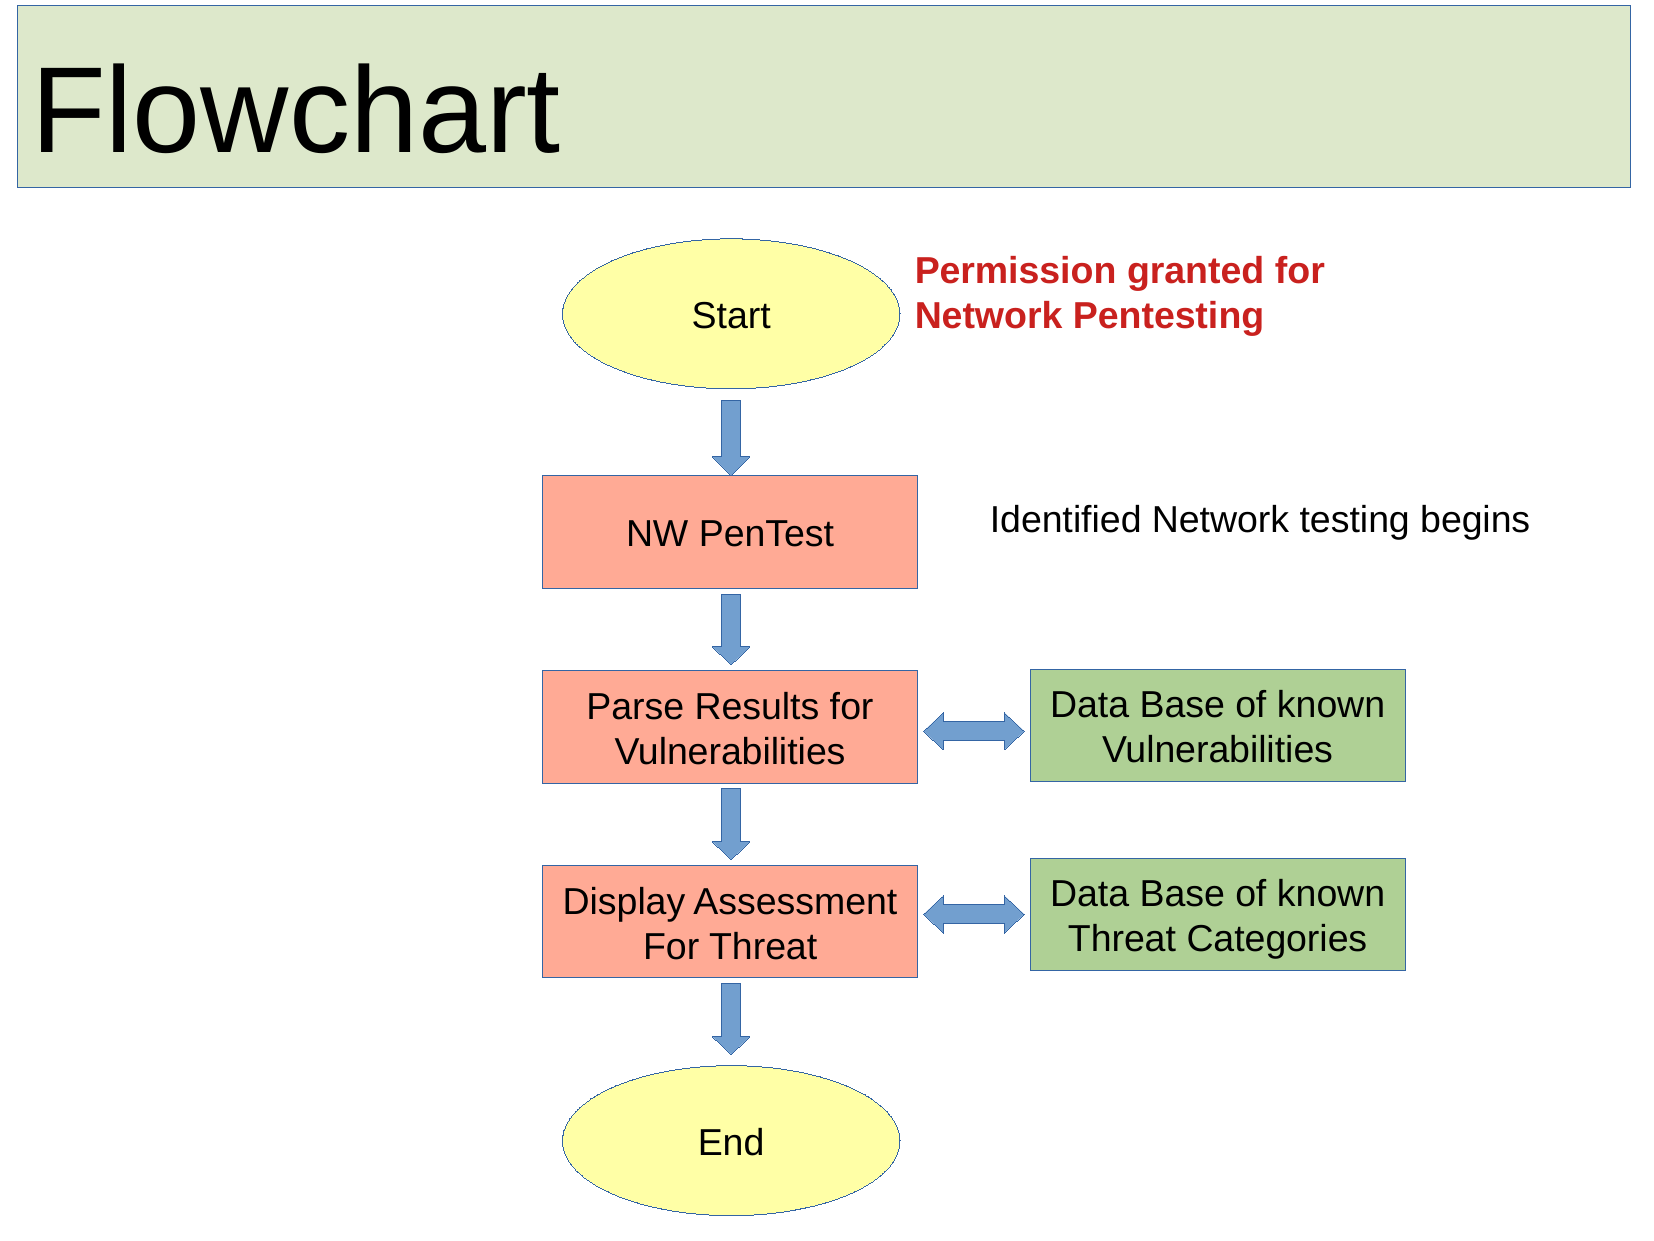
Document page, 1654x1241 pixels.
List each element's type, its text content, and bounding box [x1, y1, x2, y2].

text_box Data Base of known Threat Categories [1030, 858, 1406, 971]
text_box [712, 788, 750, 860]
text_box Display Assessment For Threat [542, 865, 918, 978]
text_box NW PenTest [542, 475, 918, 589]
text_box [923, 895, 1025, 934]
text_box Data Base of known Vulnerabilities [1030, 669, 1406, 782]
text_box [923, 712, 1025, 750]
text_box Identified Network testing begins [974, 487, 1558, 545]
text_box [712, 400, 750, 476]
text_box Flowchart [0, 0, 593, 207]
text_box Start [562, 238, 900, 389]
text_box [593, 5, 1631, 188]
text_box Permission granted for Network Pentesting [900, 238, 1463, 338]
text_box [712, 983, 750, 1055]
text_box Parse Results for Vulnerabilities [542, 670, 918, 784]
text_box [712, 594, 750, 665]
text_box End [562, 1065, 901, 1216]
